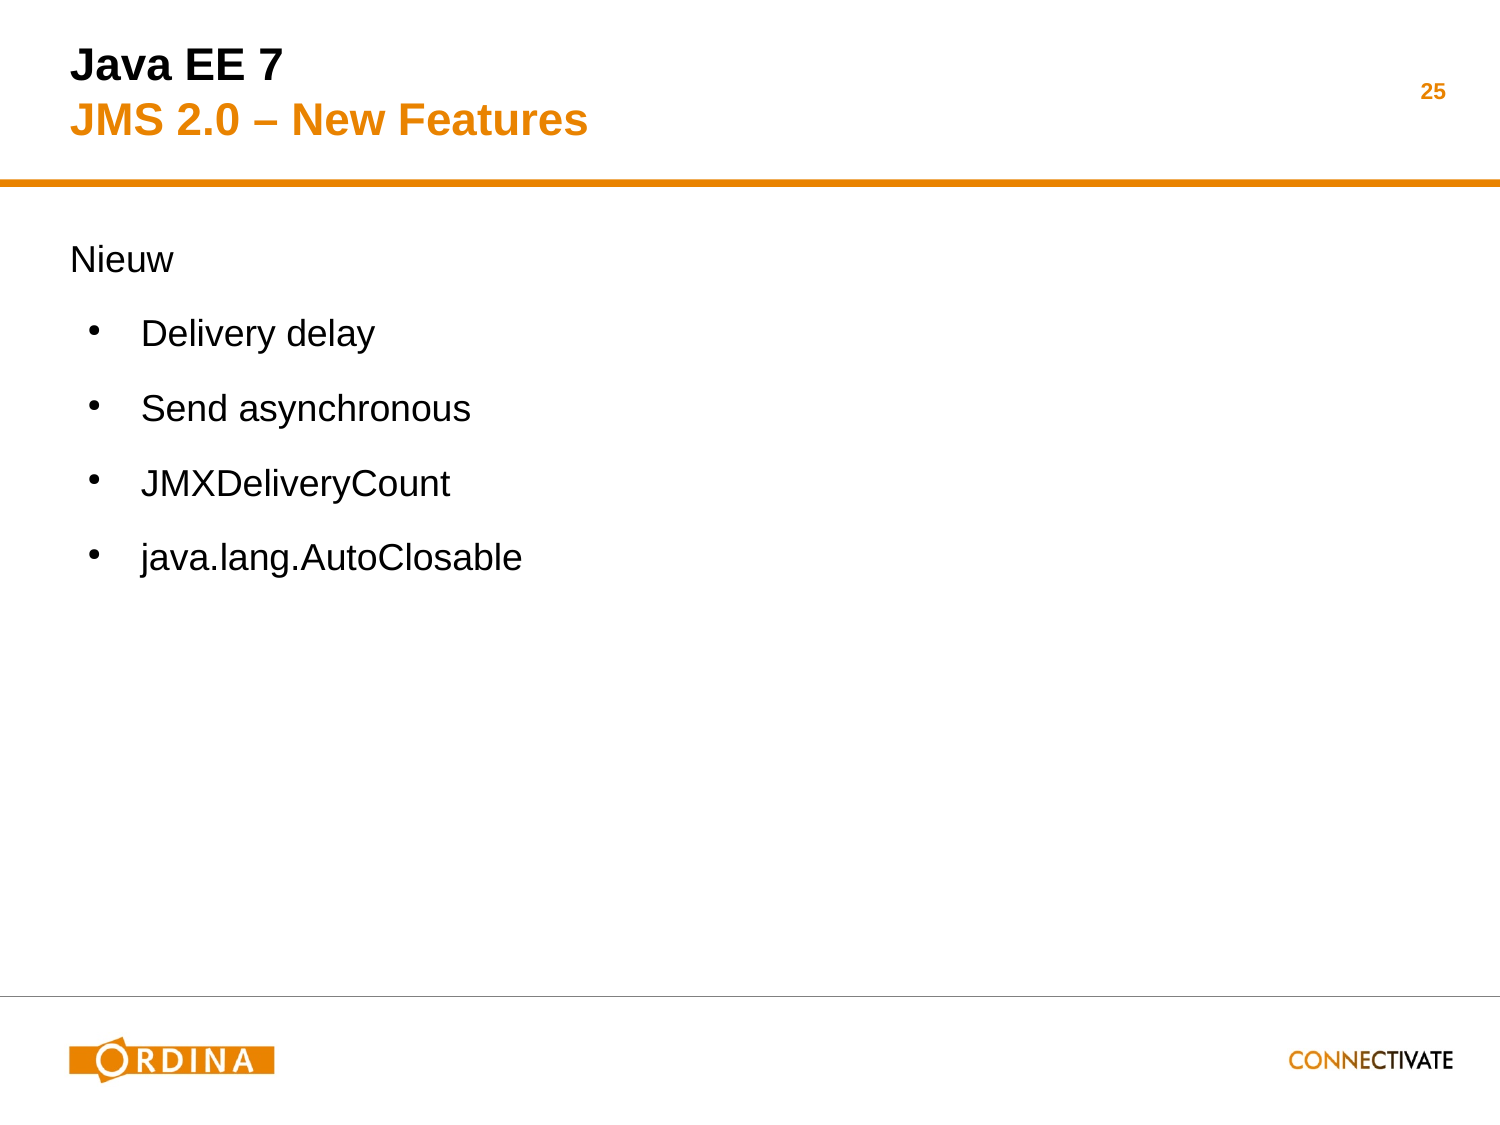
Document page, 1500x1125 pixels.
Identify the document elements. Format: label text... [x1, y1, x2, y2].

list Nieuw Delivery delay Send asynchronous JMXDeliveryCount java.lang.AutoClosable [54, 227, 1462, 979]
title Java EE 7 JMS 2.0 – New Features [54, 0, 1397, 180]
picture [64, 1032, 279, 1087]
slide_number <number> [1397, 69, 1462, 121]
picture [1287, 1048, 1455, 1071]
